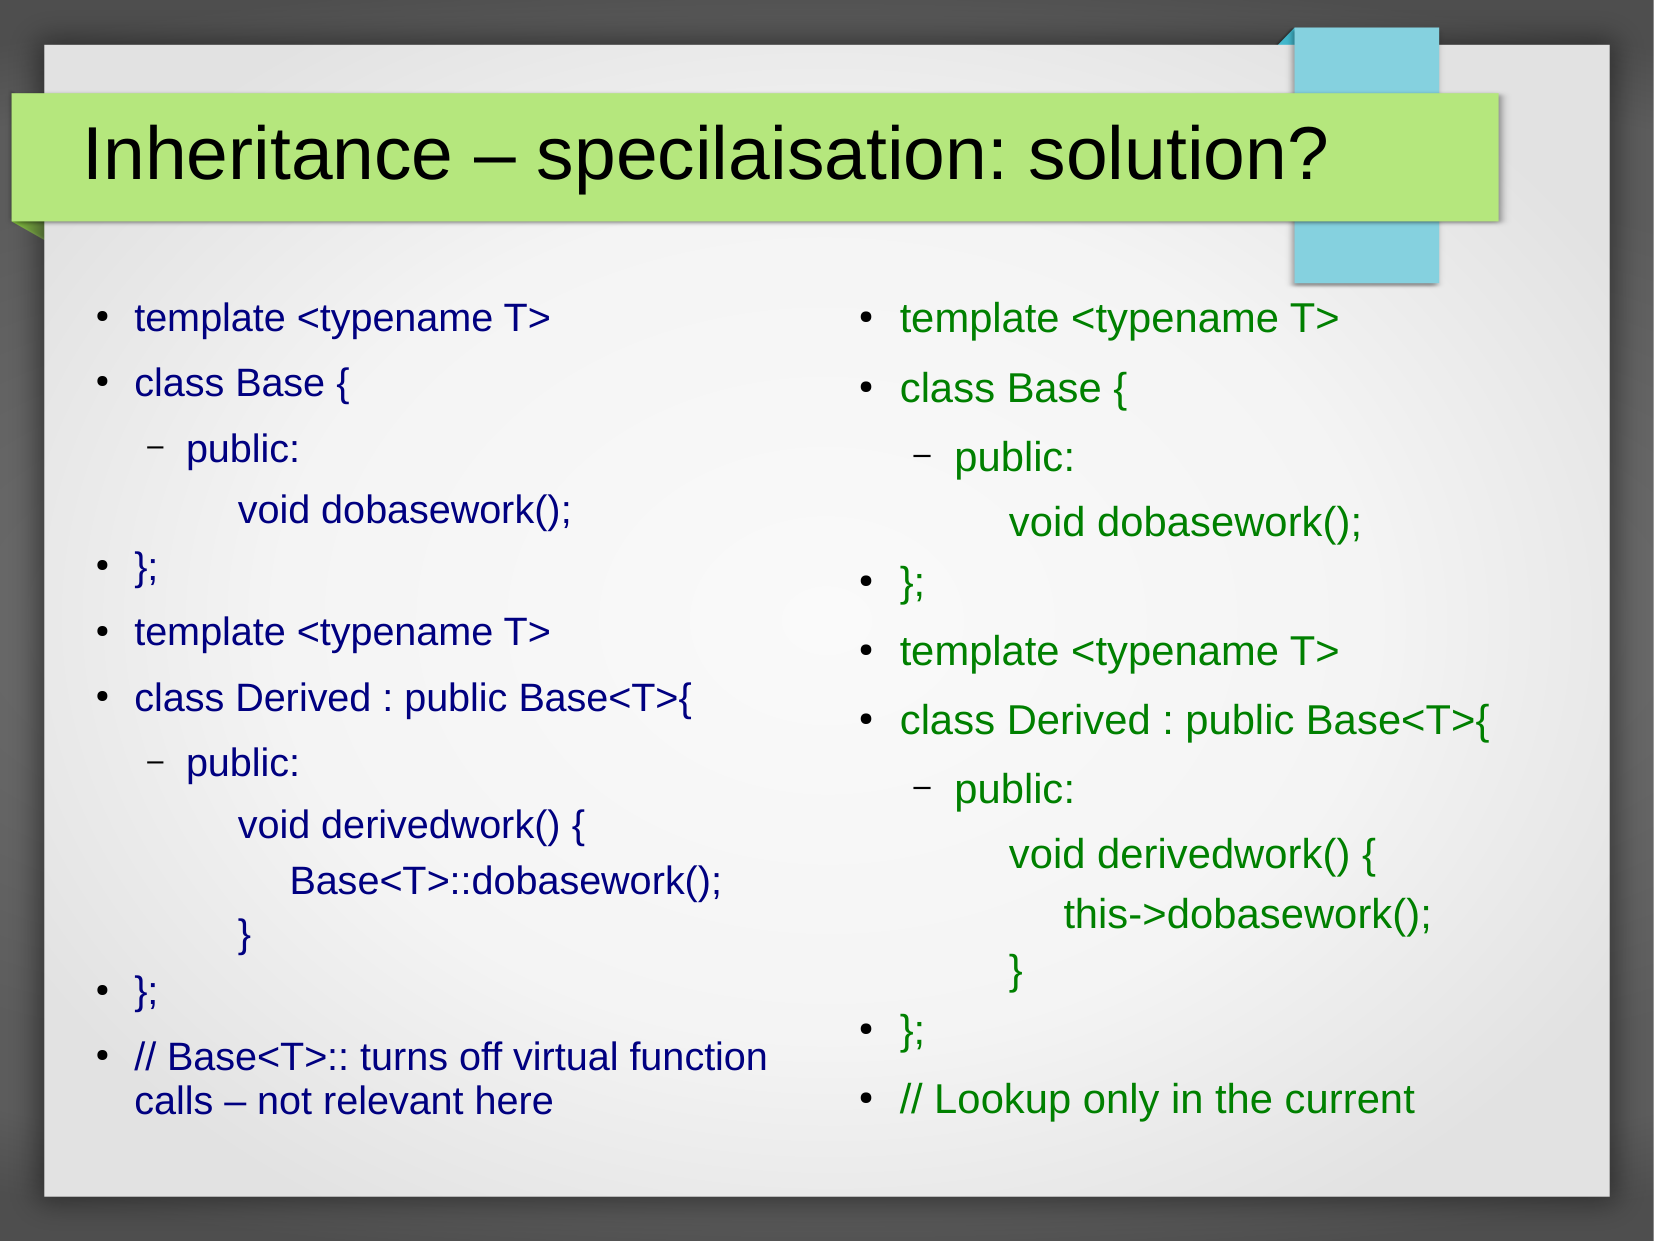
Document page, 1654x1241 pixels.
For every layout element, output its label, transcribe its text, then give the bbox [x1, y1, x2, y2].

picture [0, 0, 1654, 1241]
list template <typename T> class Base { public: void dobasework(); }; template <typename T> class Derived : public Base<T>{ public: void derivedwork() { Base<T>::dobasework(); } }; // Base<T>:: turns off virtual function calls – not relevant here [82, 295, 809, 1130]
list template <typename T> class Base { public: void dobasework(); }; template <typename T> class Derived : public Base<T>{ public: void derivedwork() { this->dobasework(); } }; // Lookup only in the current [845, 295, 1572, 1130]
title Inheritance – specilaisation: solution? [82, 69, 1489, 238]
